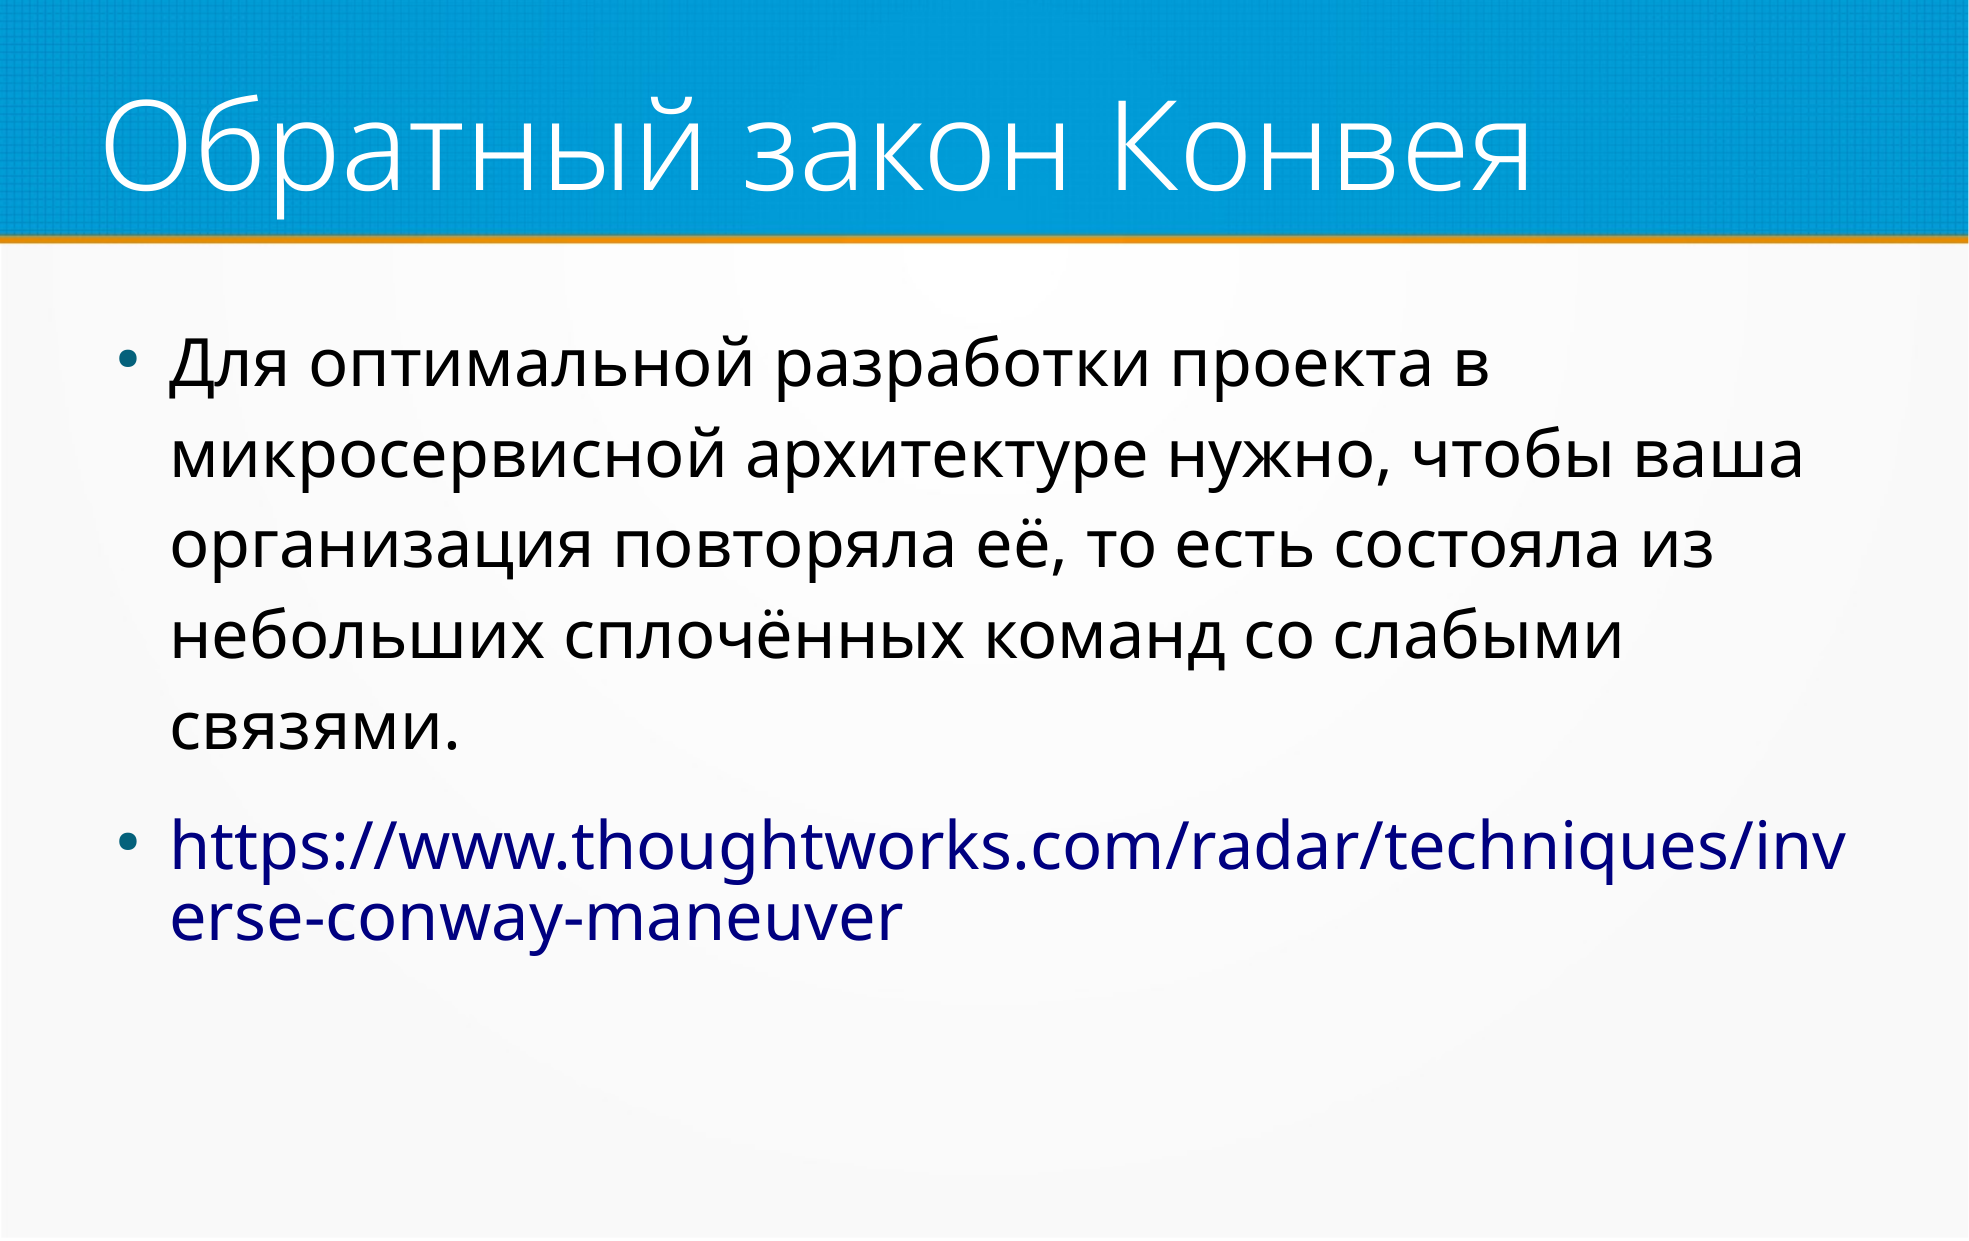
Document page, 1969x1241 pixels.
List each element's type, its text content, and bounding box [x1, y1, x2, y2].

list Для оптимальной разработки проекта в микросервисной архитектуре нужно, чтобы ваша организация повторяла её, то есть состояла из небольших сплочённых команд со слабыми связями. https://www.thoughtworks.com/radar/techniques/inverse-conway-maneuver [98, 315, 1861, 1081]
title Обратный закон Конвея [98, 19, 1870, 227]
picture [0, 233, 1969, 1241]
